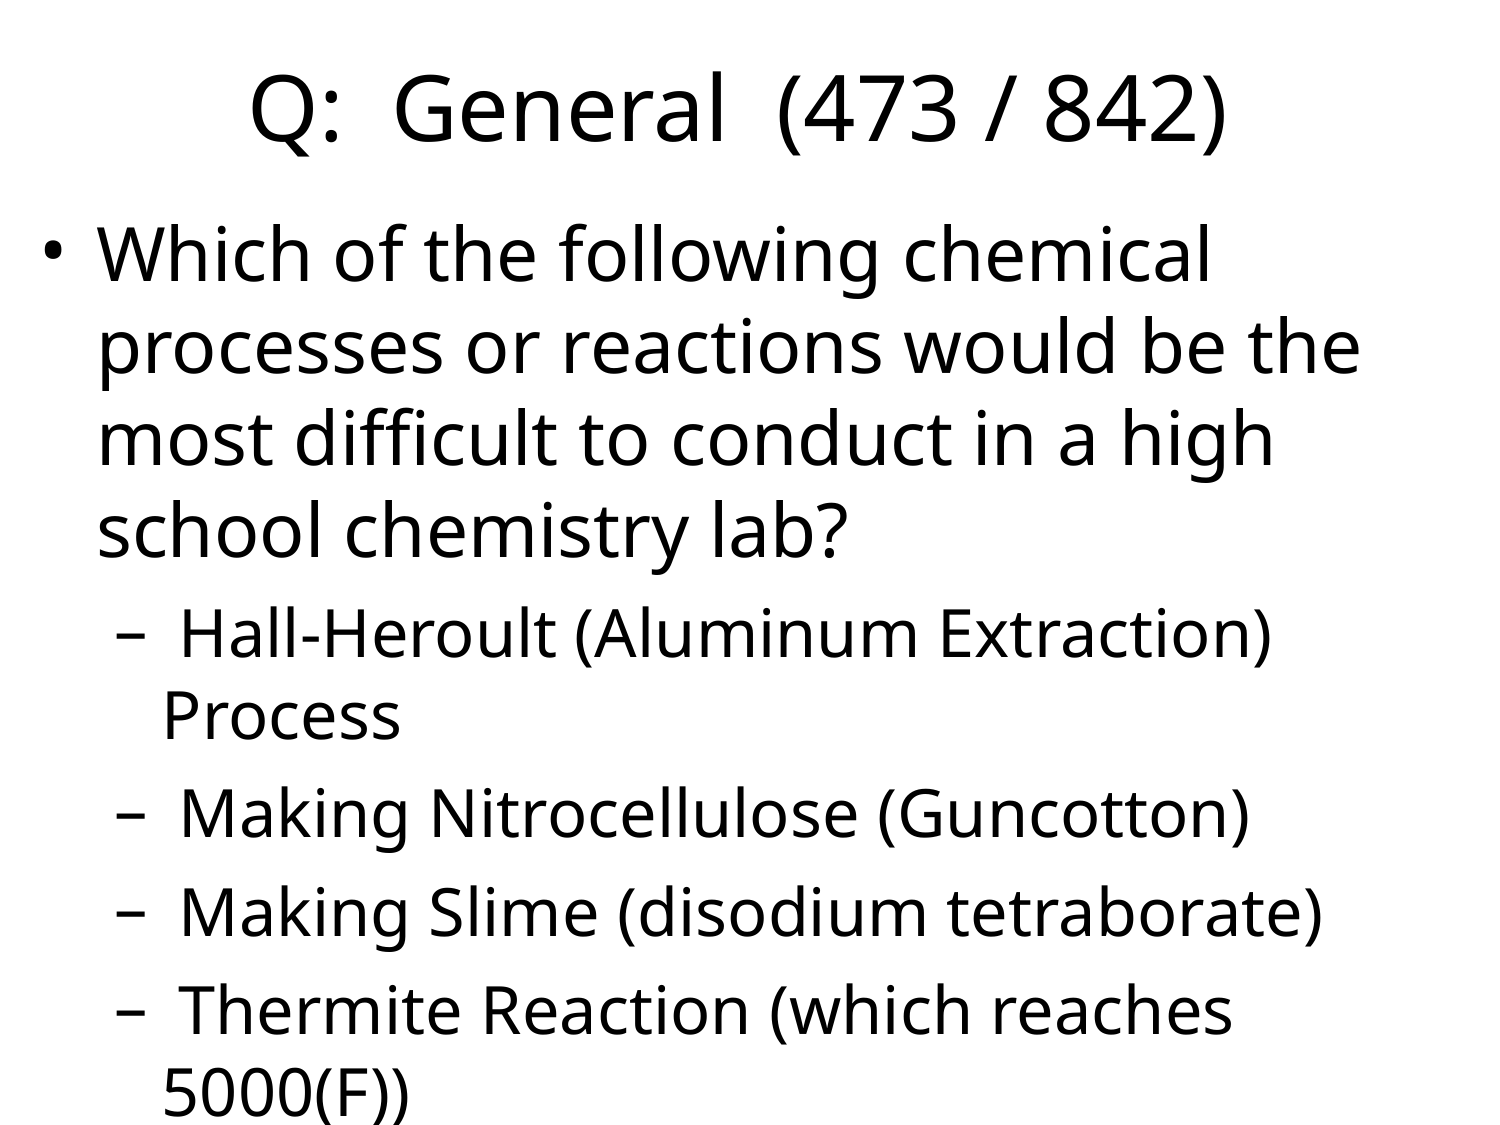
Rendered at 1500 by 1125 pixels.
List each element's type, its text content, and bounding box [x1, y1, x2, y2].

list Which of the following chemical processes or reactions would be the most difficult to conduct in a high school chemistry lab? Hall-Heroult (Aluminum Extraction) Process Making Nitrocellulose (Guncotton) Making Slime (disodium tetraborate) Thermite Reaction (which reaches 5000(F)) [24, 200, 1476, 1101]
title Q: General (473 / 842) [24, 12, 1476, 200]
